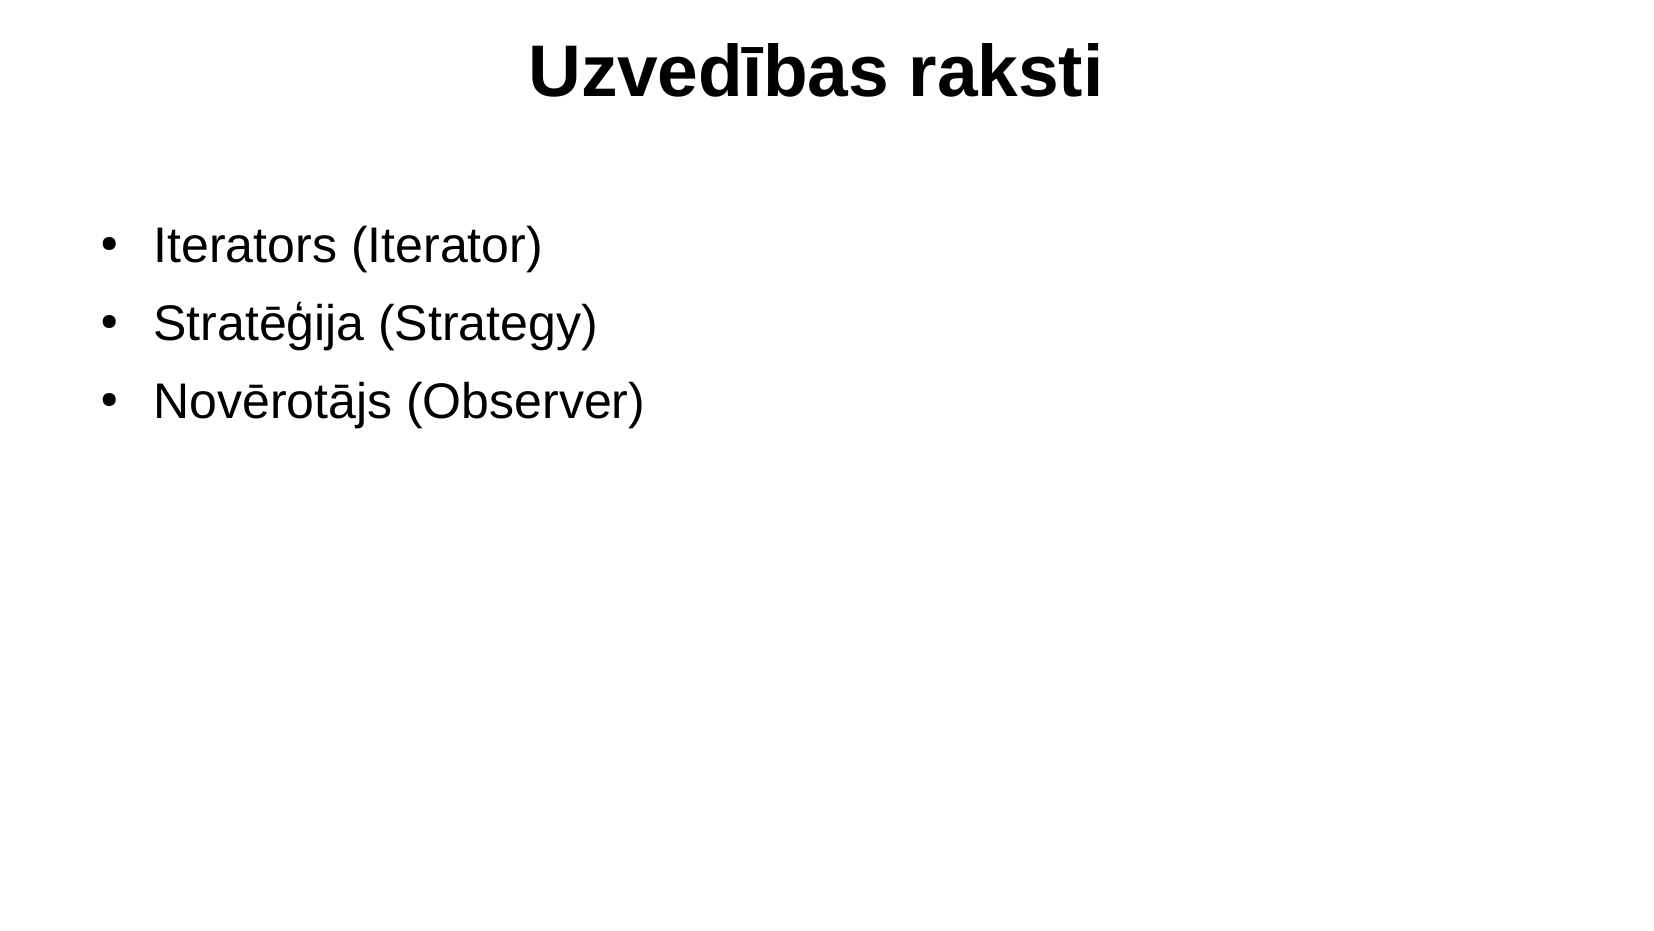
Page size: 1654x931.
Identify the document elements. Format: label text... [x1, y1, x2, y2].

list Iterators (Iterator) Stratēģija (Strategy) Novērotājs (Observer) [82, 217, 1571, 758]
title Uzvedības raksti [71, 30, 1561, 113]
